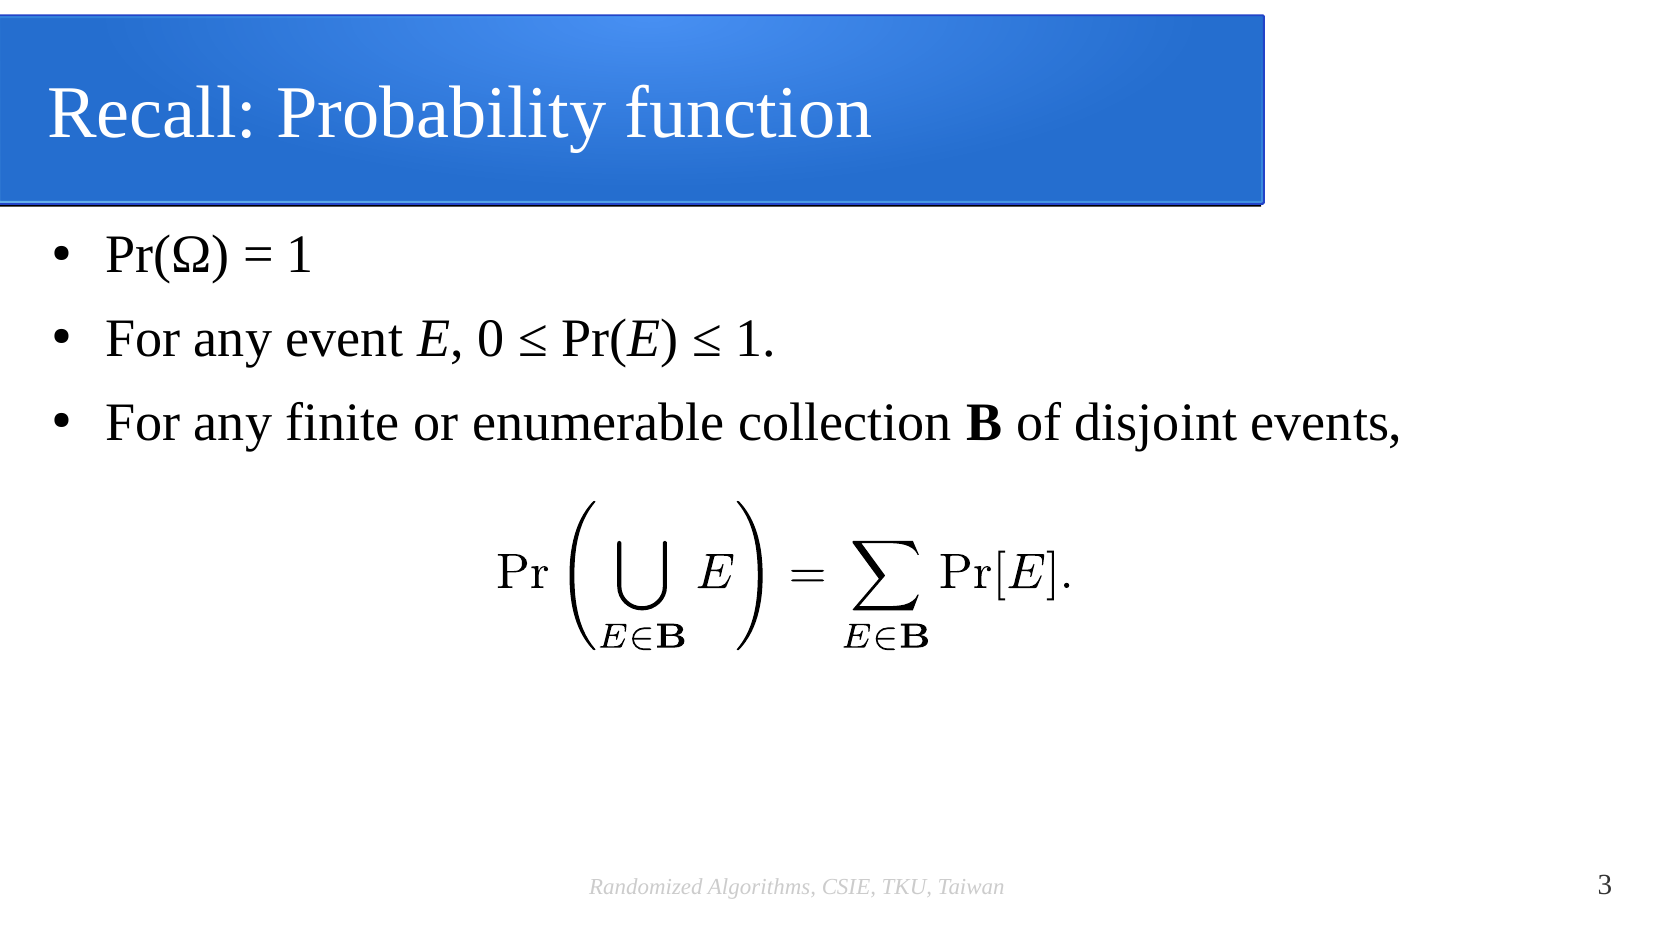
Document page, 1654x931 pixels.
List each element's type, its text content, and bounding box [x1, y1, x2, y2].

picture [496, 500, 1070, 651]
title Recall: Probability function [47, 35, 1199, 189]
list Pr(Ω) = 1 For any event E, 0 ≤ Pr(E) ≤ 1. For any finite or enumerable collection B of disjoint events, [34, 224, 1523, 764]
